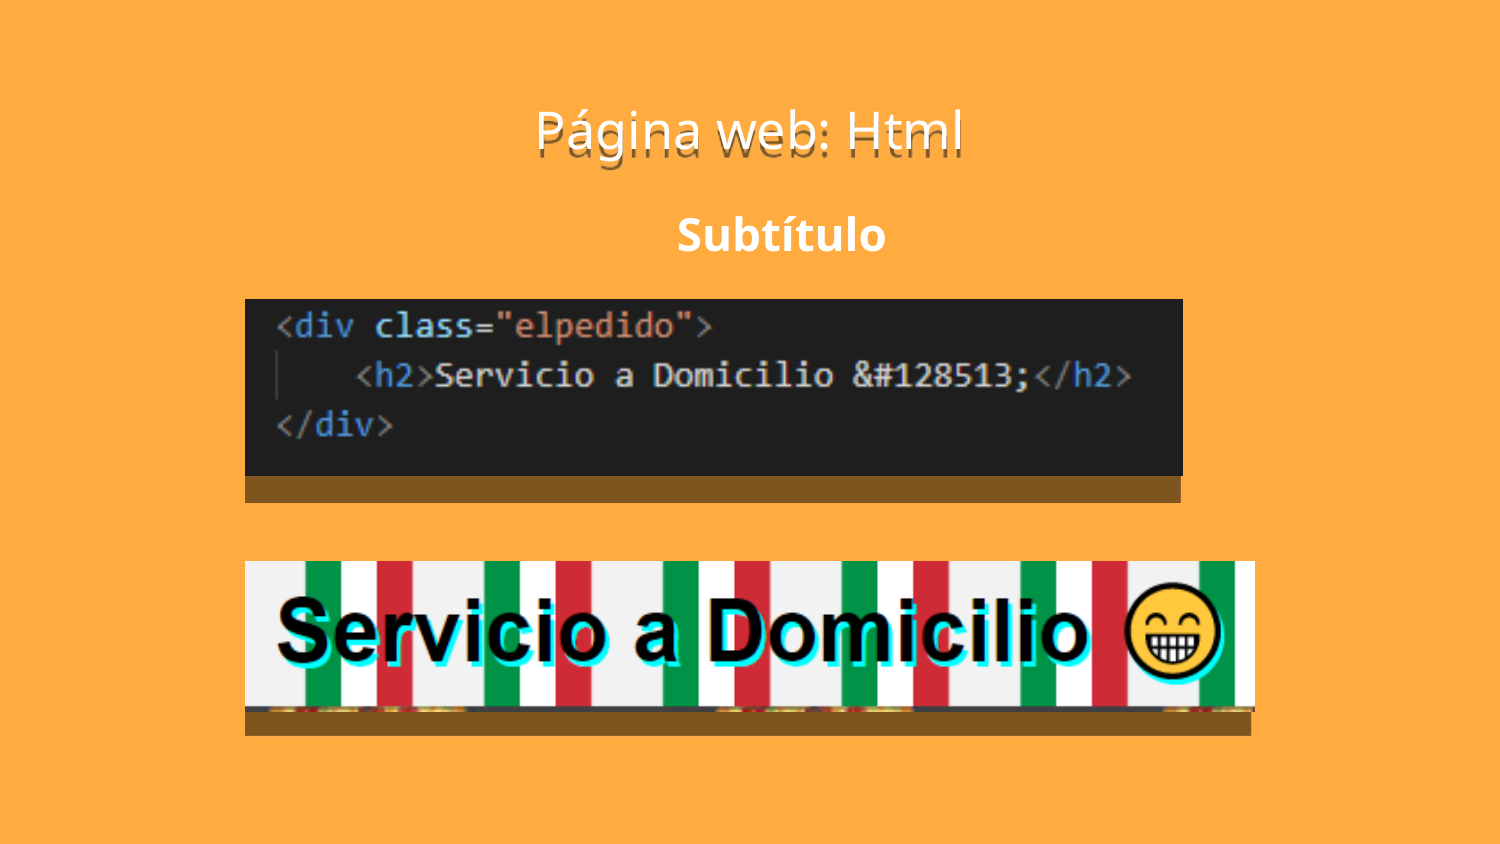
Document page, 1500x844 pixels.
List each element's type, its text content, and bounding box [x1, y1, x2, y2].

picture [245, 561, 1255, 712]
picture [245, 299, 1183, 476]
text_box Subtítulo [655, 190, 908, 276]
title Página web: Html [51, 72, 1449, 167]
